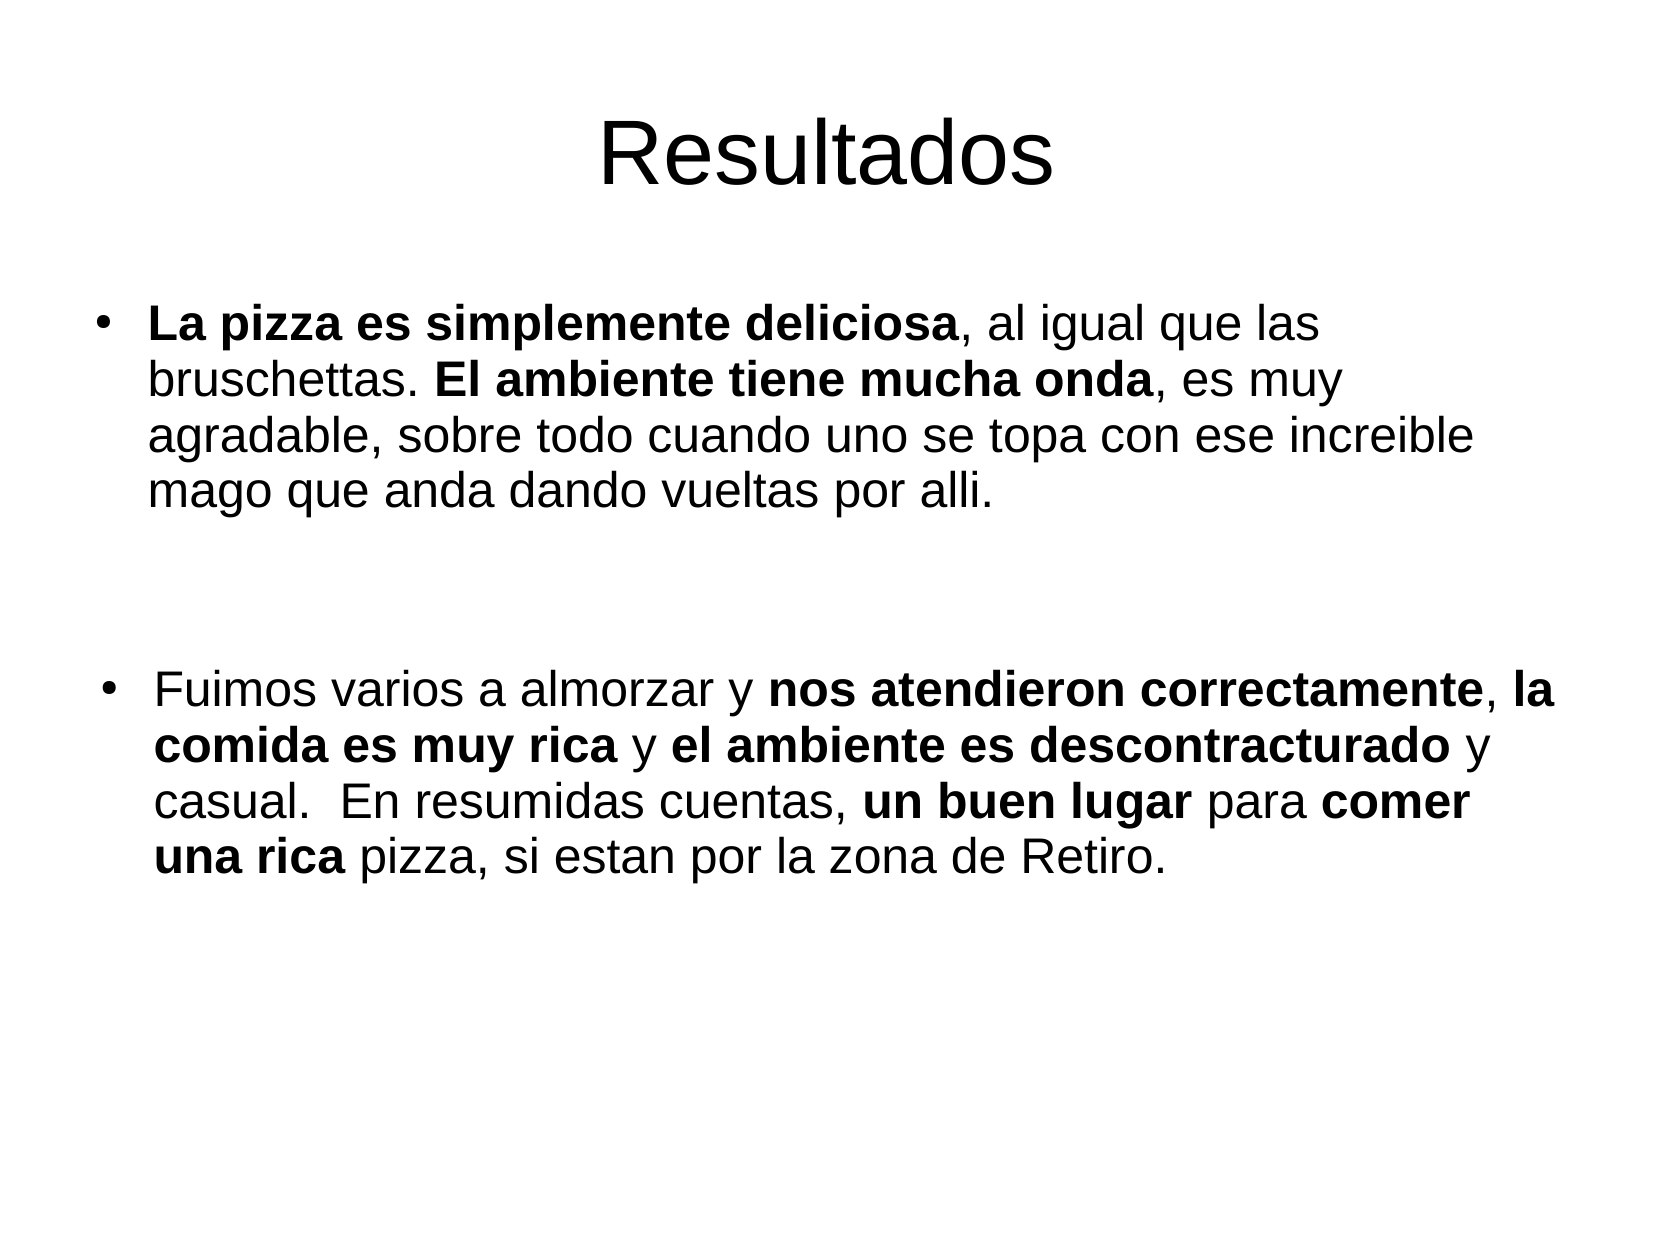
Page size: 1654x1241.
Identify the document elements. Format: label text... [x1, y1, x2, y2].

list La pizza es simplemente deliciosa, al igual que las bruschettas. El ambiente tiene mucha onda, es muy agradable, sobre todo cuando uno se topa con ese increible mago que anda dando vueltas por alli. [76, 295, 1565, 537]
title Resultados [82, 49, 1571, 257]
list Fuimos varios a almorzar y nos atendieron correctamente, la comida es muy rica y el ambiente es descontracturado y casual. En resumidas cuentas, un buen lugar para comer una rica pizza, si estan por la zona de Retiro. [82, 661, 1571, 928]
